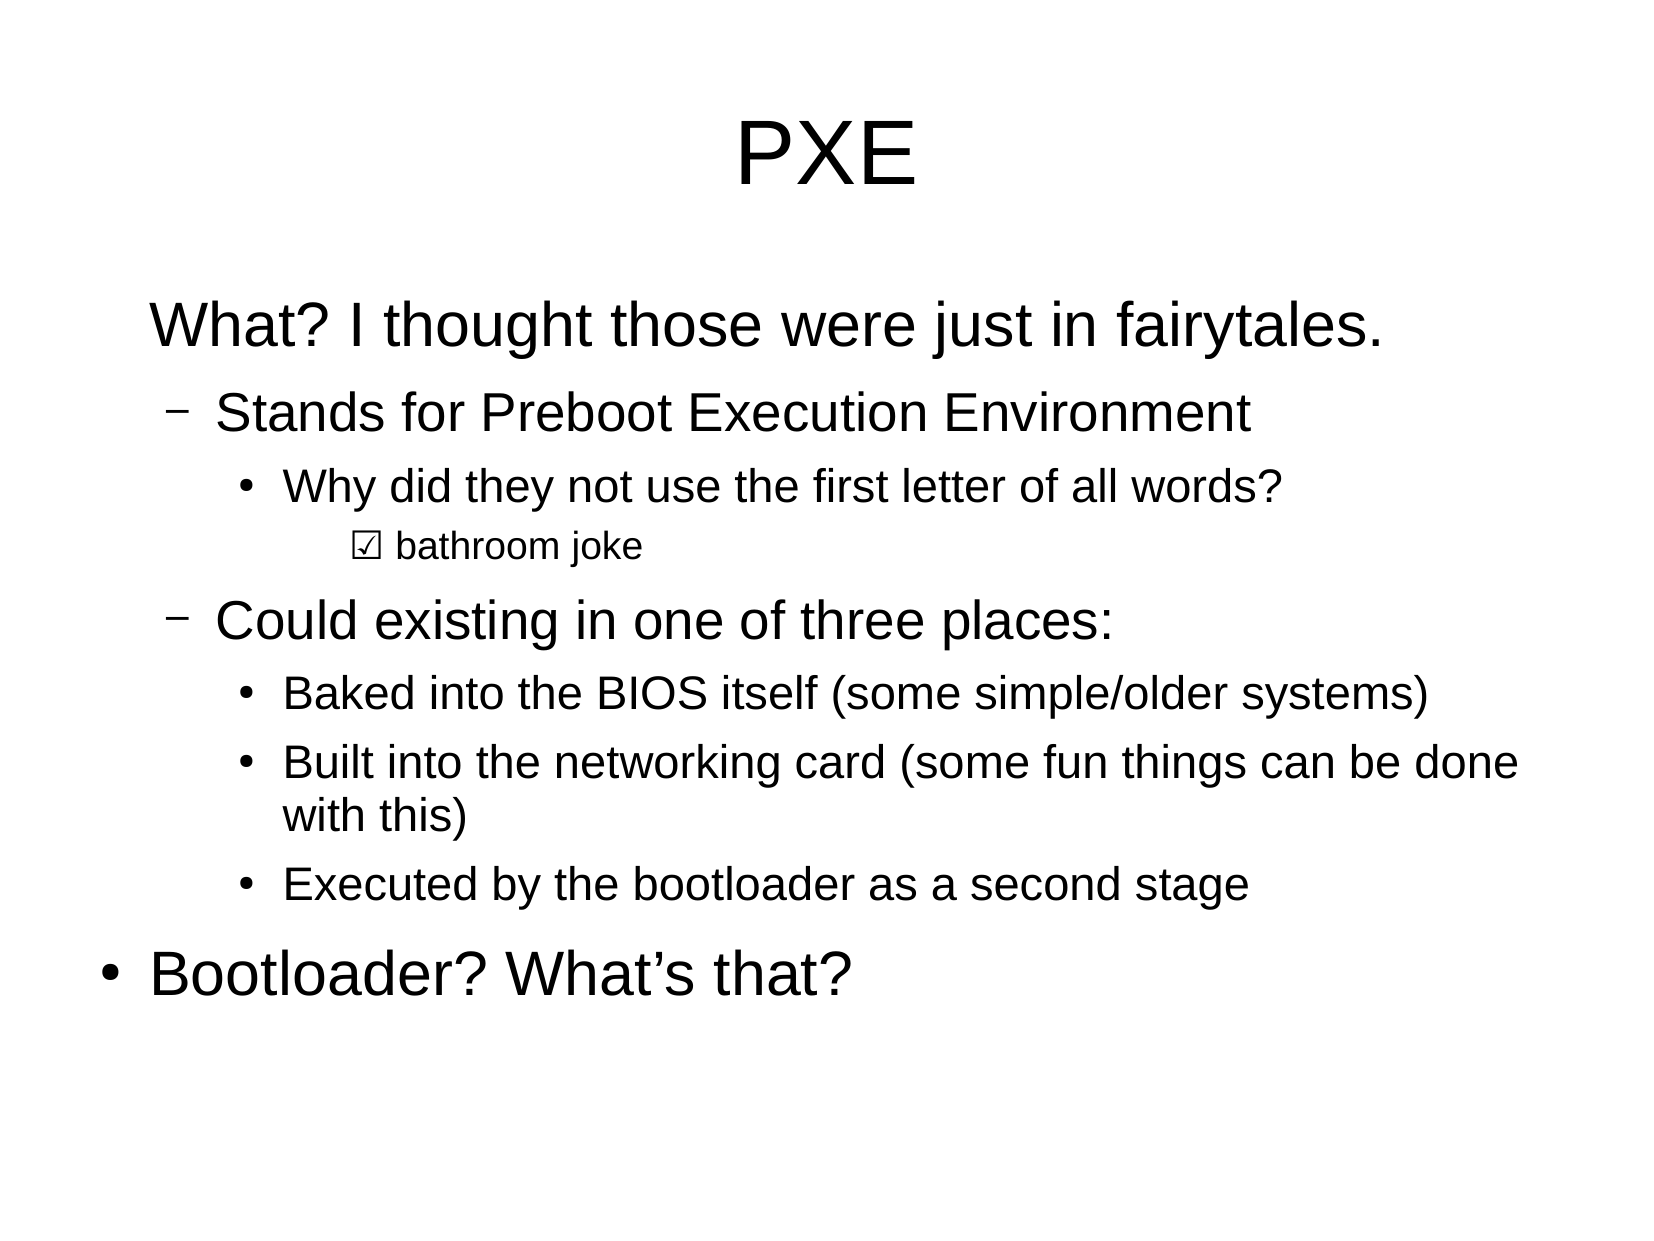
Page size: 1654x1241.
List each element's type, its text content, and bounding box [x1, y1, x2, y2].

title PXE [82, 49, 1571, 257]
list What? I thought those were just in fairytales. Stands for Preboot Execution Environment Why did they not use the first letter of all words? ☑ bathroom joke Could existing in one of three places: Baked into the BIOS itself (some simple/older systems) Built into the networking card (some fun things can be done with this) Executed by the bootloader as a second stage Bootloader? What’s that? [82, 290, 1571, 1010]
